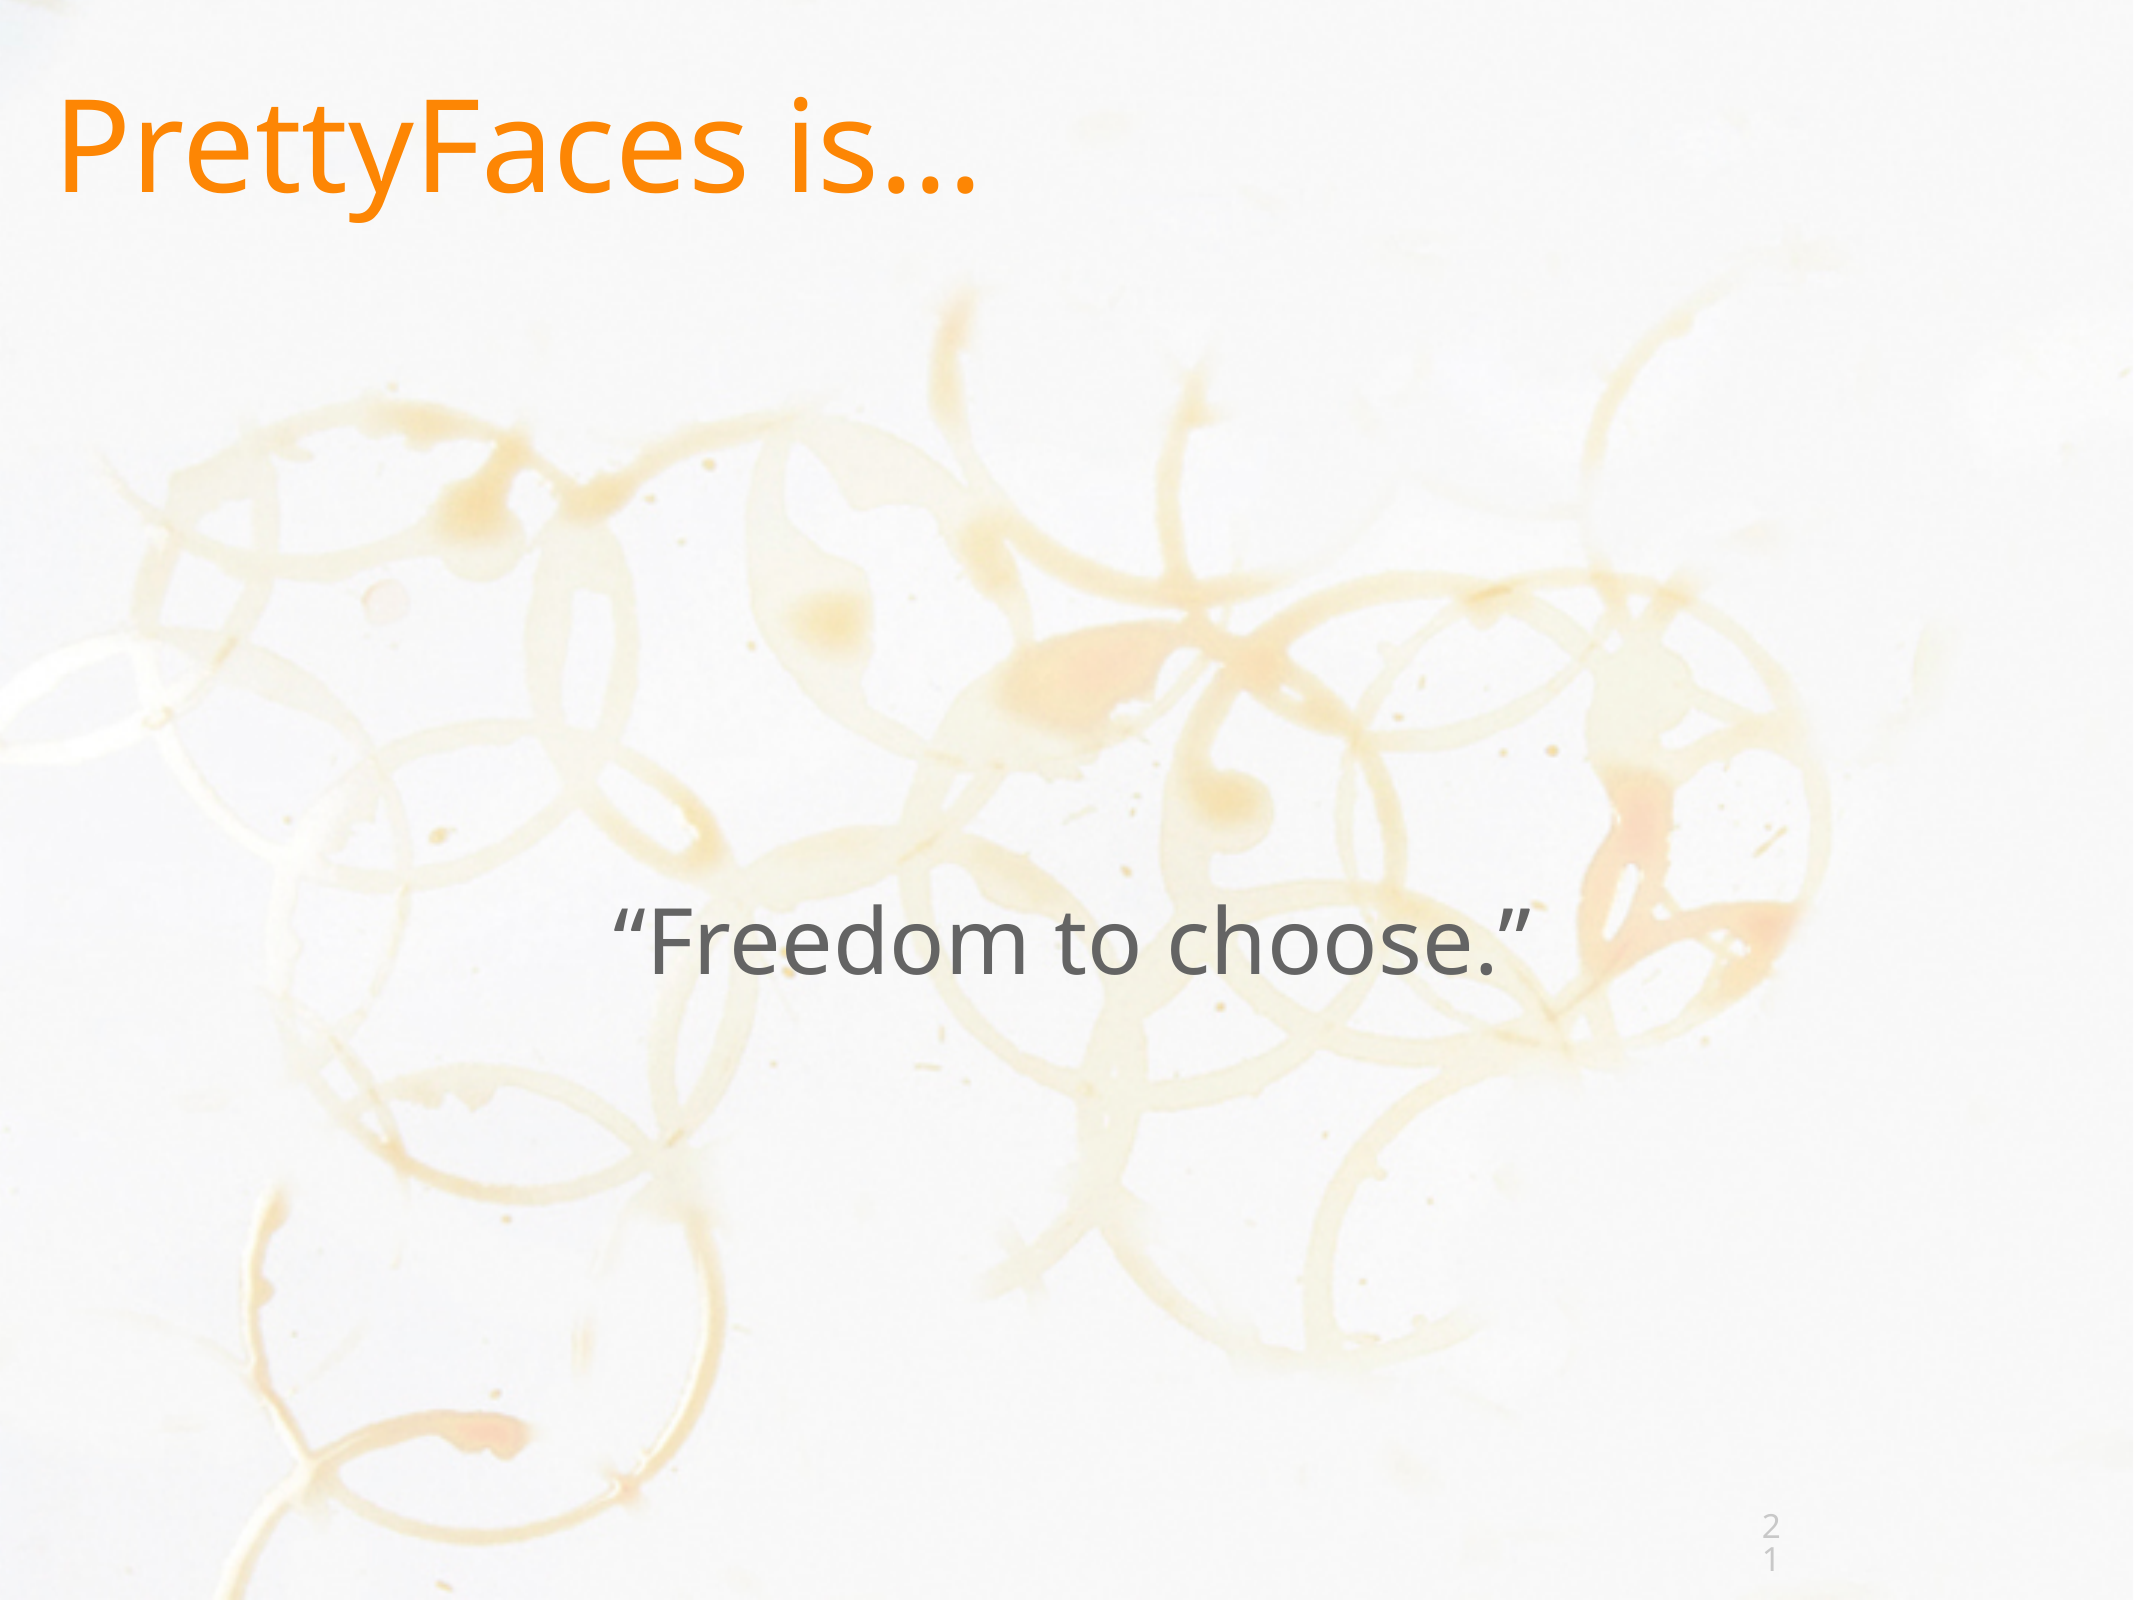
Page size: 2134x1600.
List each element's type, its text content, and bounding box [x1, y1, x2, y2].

picture [0, 0, 2134, 1600]
title PrettyFaces is... [43, 20, 2100, 262]
subtitle “Freedom to choose.” [45, 282, 2101, 1593]
